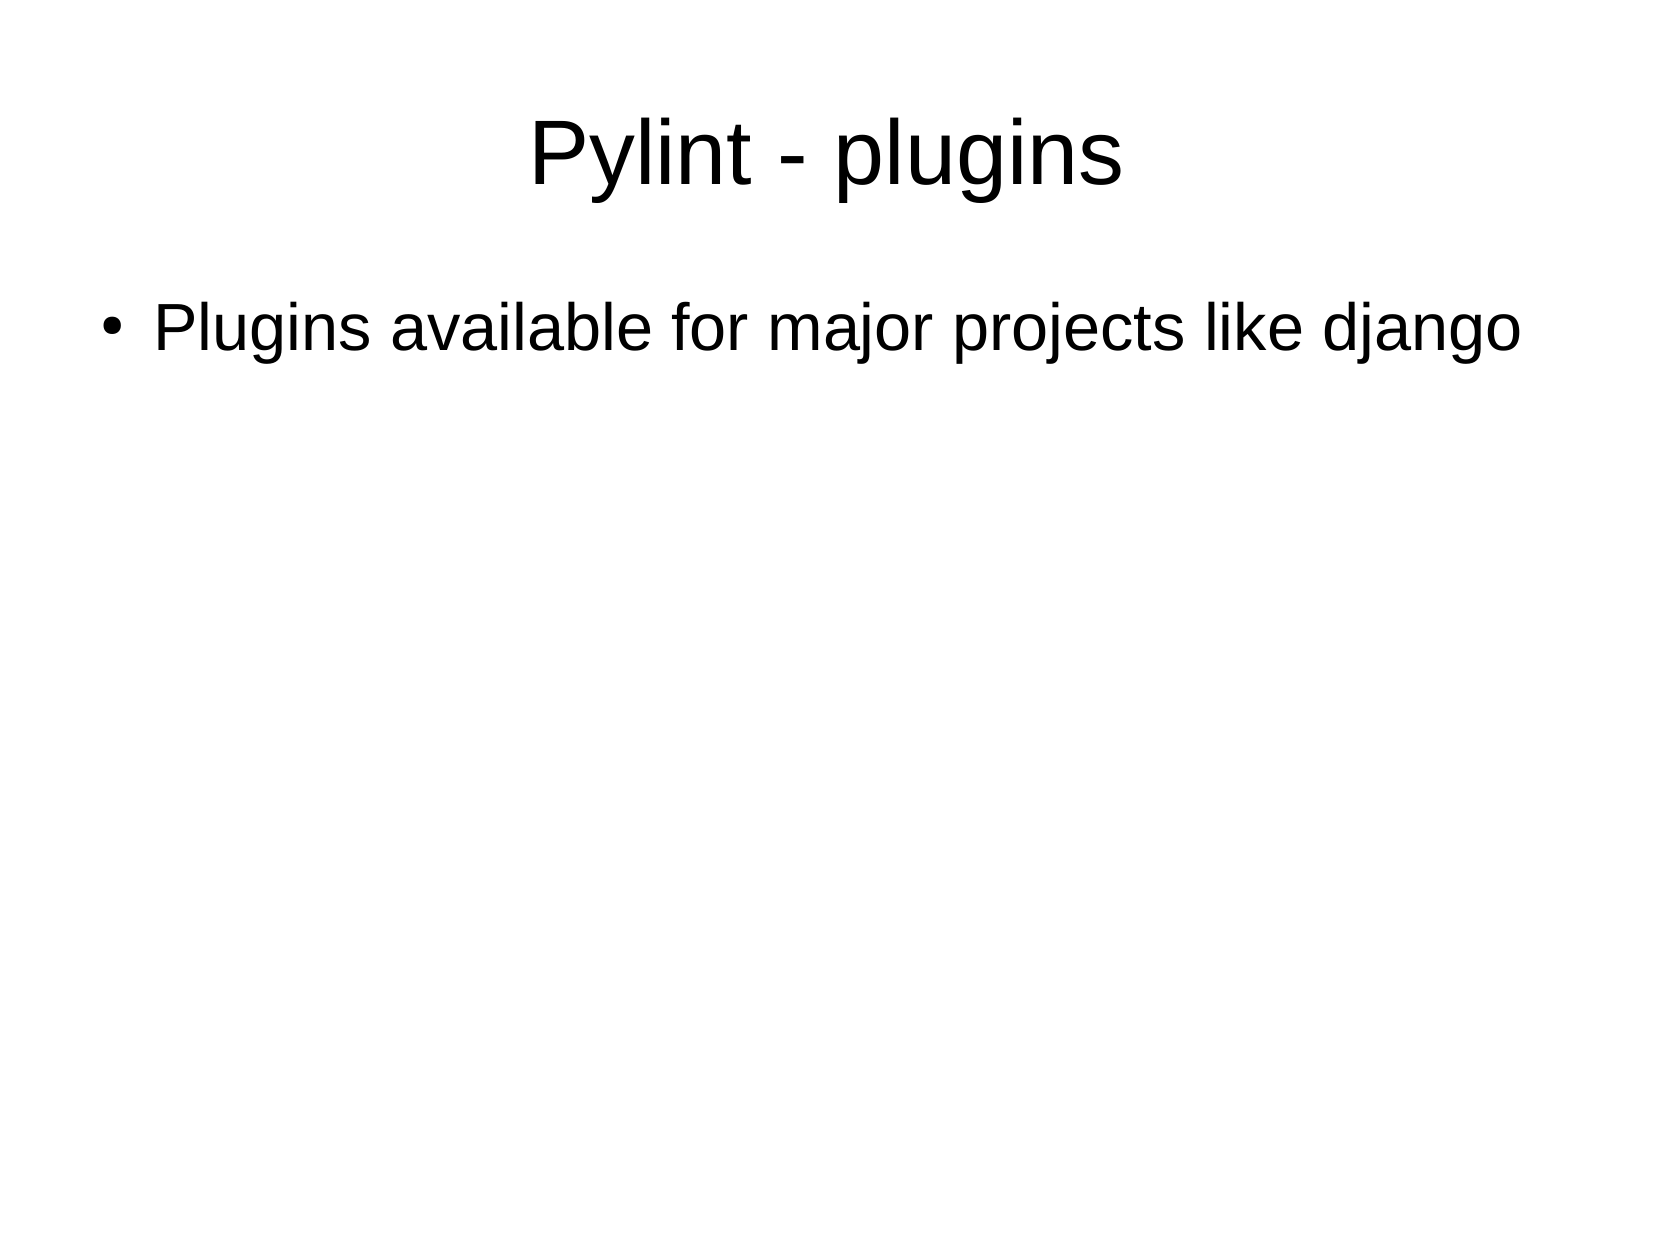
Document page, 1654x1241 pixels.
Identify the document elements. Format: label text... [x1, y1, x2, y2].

title Pylint - plugins [82, 49, 1571, 257]
list Plugins available for major projects like django [82, 290, 1571, 1010]
